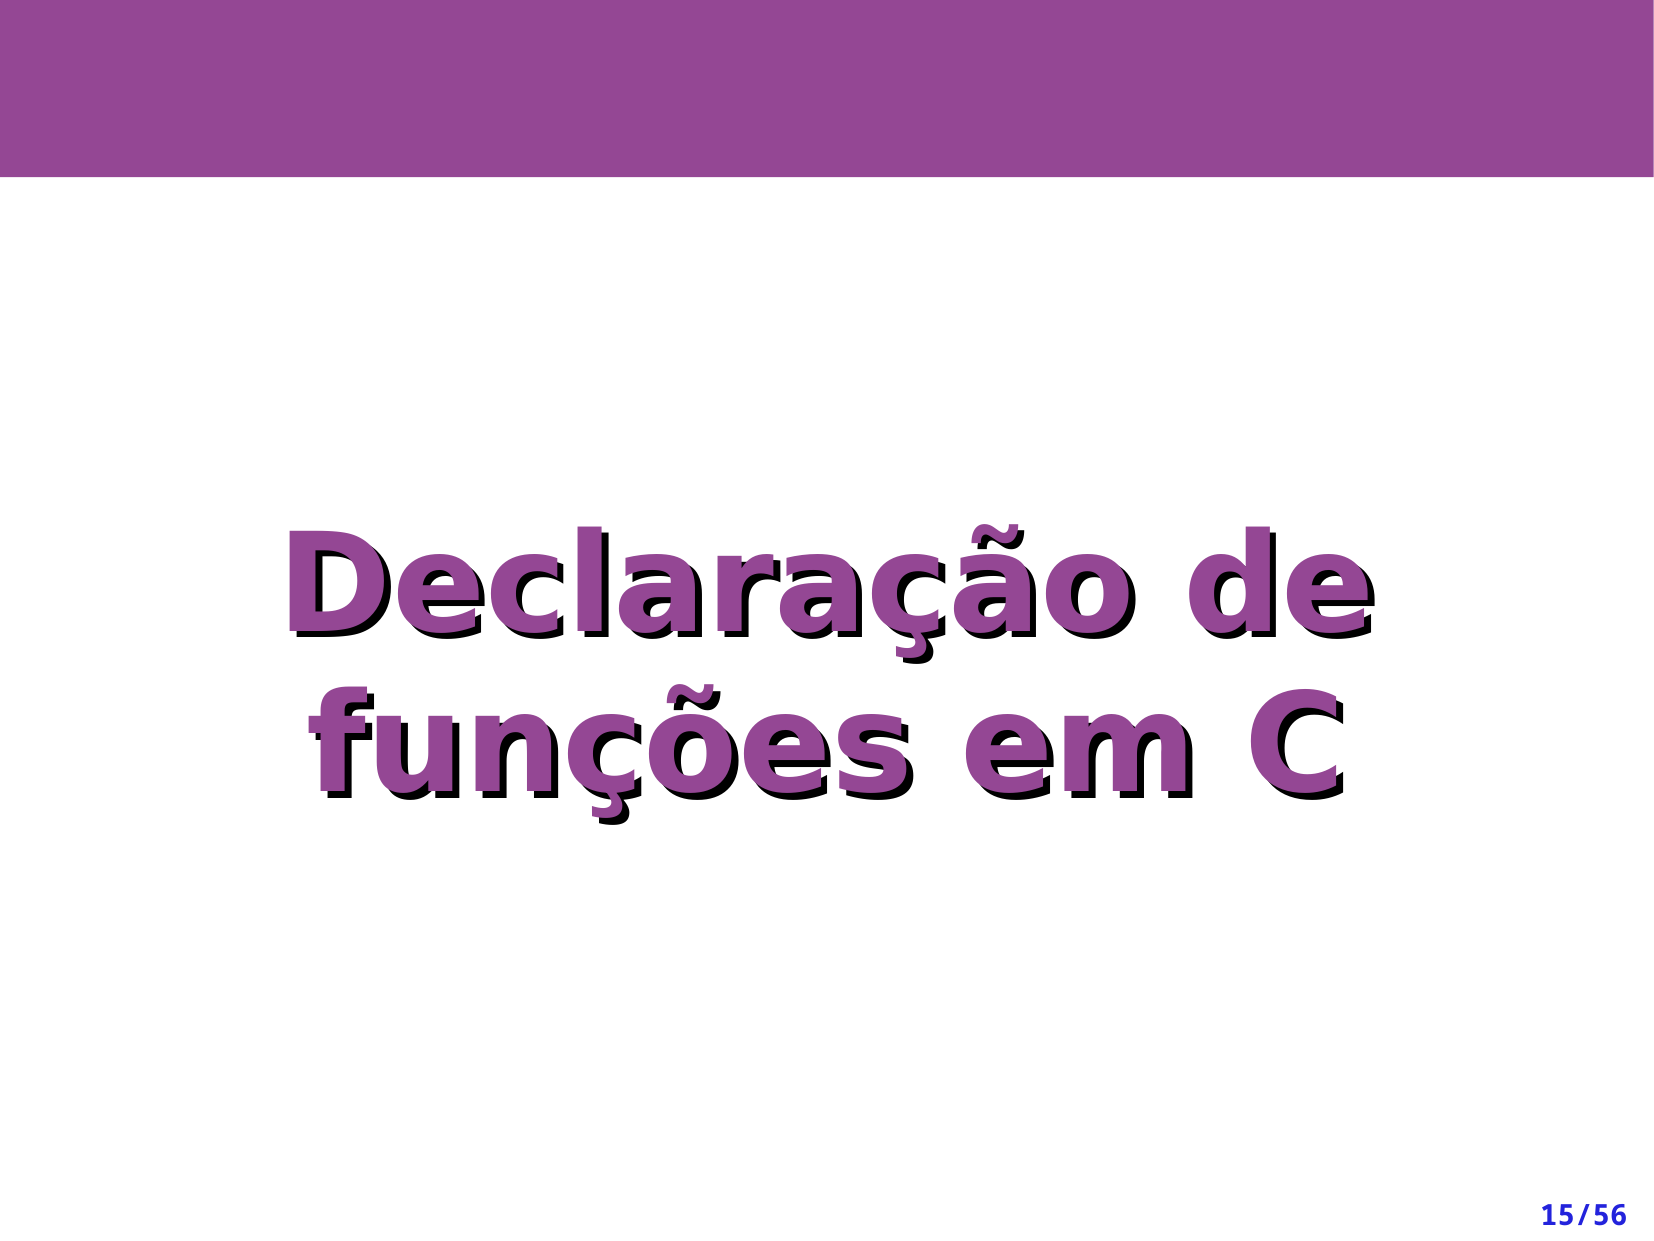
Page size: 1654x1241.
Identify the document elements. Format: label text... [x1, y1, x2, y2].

text_box Declaração de funções em C [263, 496, 1391, 832]
